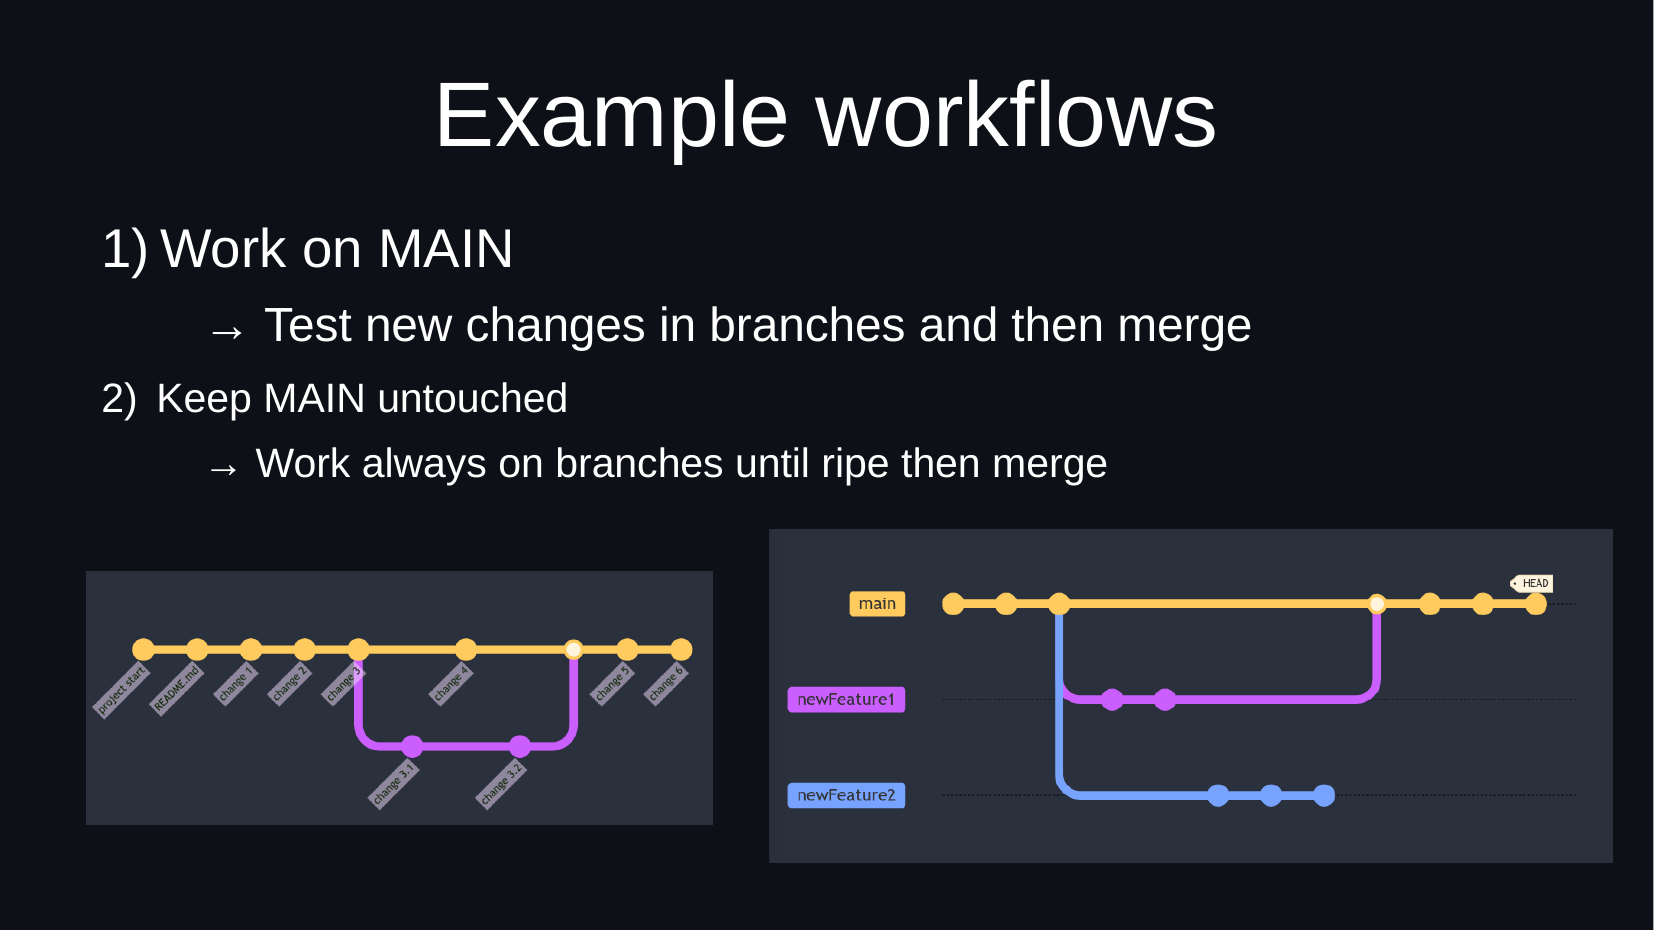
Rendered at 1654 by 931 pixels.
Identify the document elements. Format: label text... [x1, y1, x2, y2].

list Work on MAIN → Test new changes in branches and then merge Keep MAIN untouched → Work always on branches until ripe then merge [86, 217, 1576, 488]
title Example workflows [82, 37, 1571, 193]
picture [86, 571, 713, 826]
picture [769, 529, 1613, 863]
